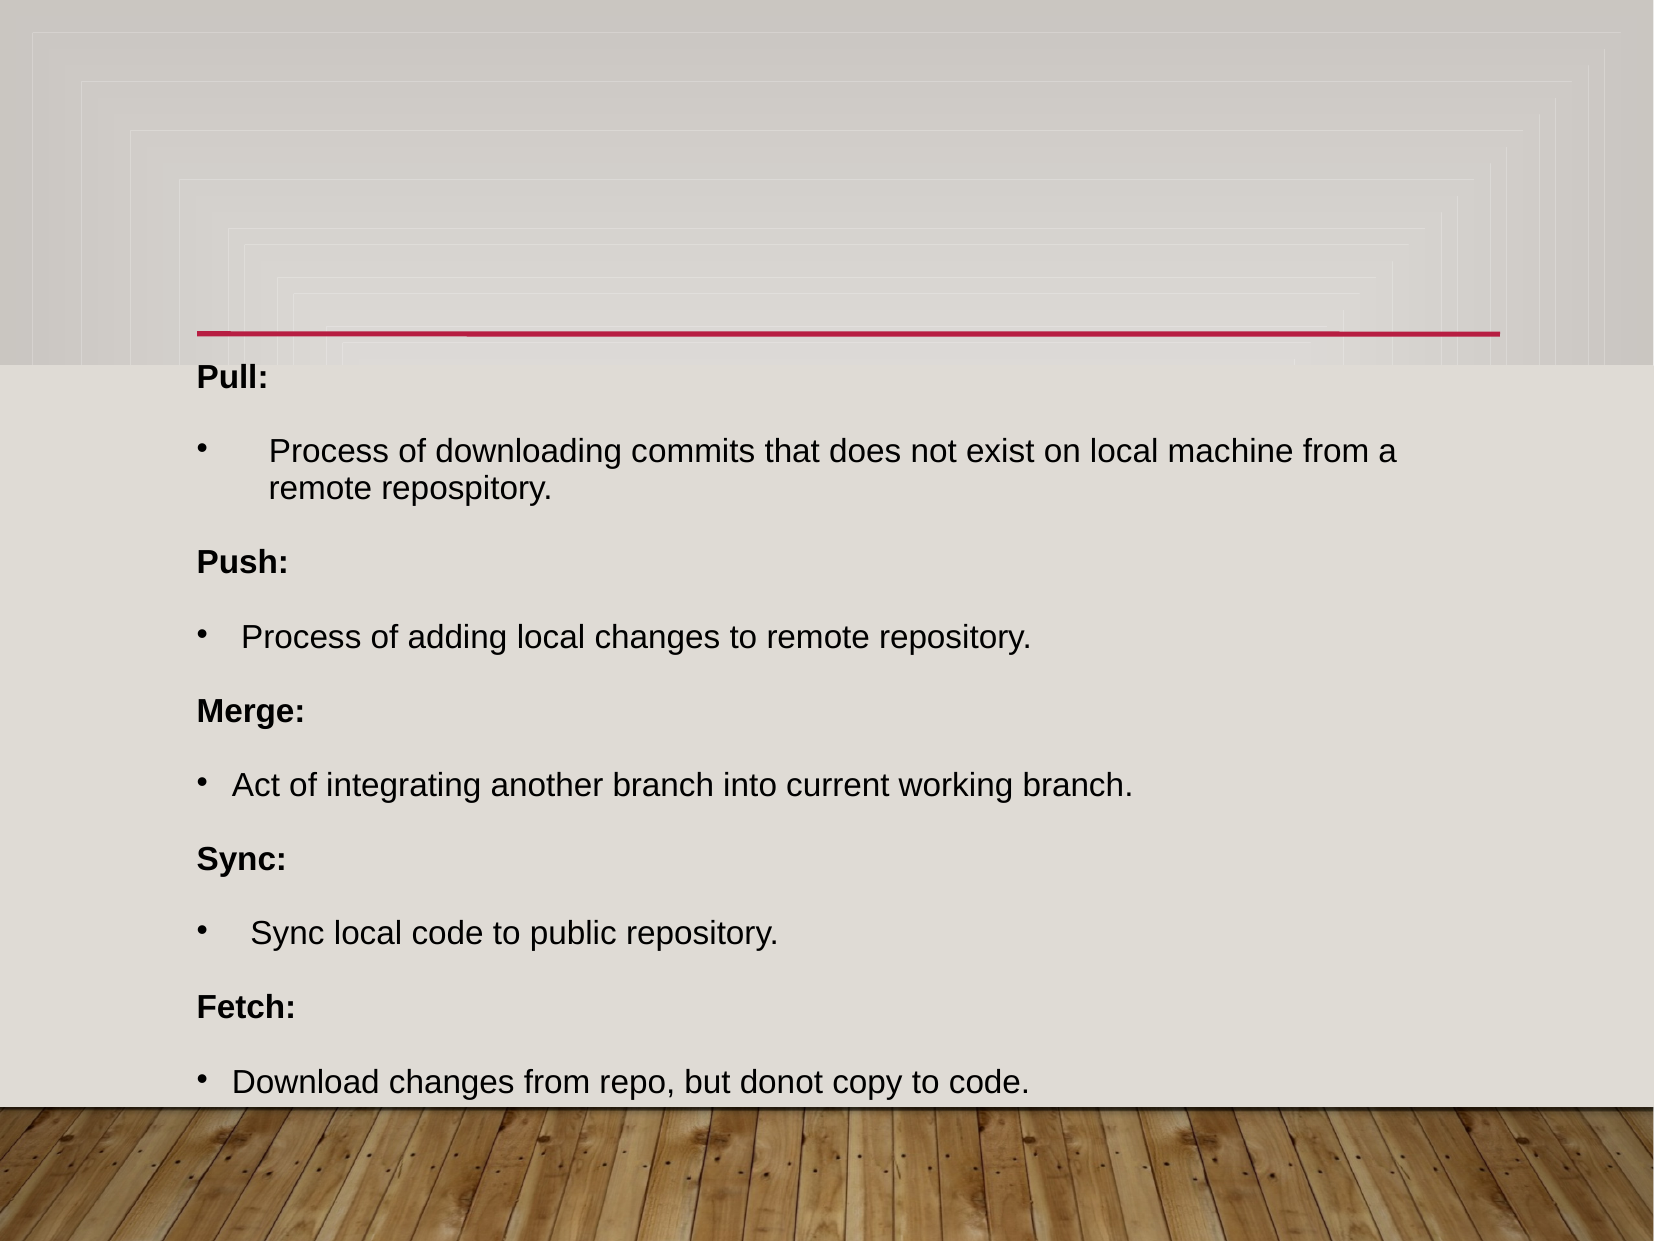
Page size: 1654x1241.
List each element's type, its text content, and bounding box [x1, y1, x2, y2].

picture [0, 1107, 1654, 1241]
subtitle Pull: Process of downloading commits that does not exist on local machine from a remote repospitory. Push: Process of adding local changes to remote repository. Merge: Act of integrating another branch into current working branch. Sync: Sync local code to public repository. Fetch: Download changes from repo, but donot copy to code. [196, 318, 1499, 1098]
